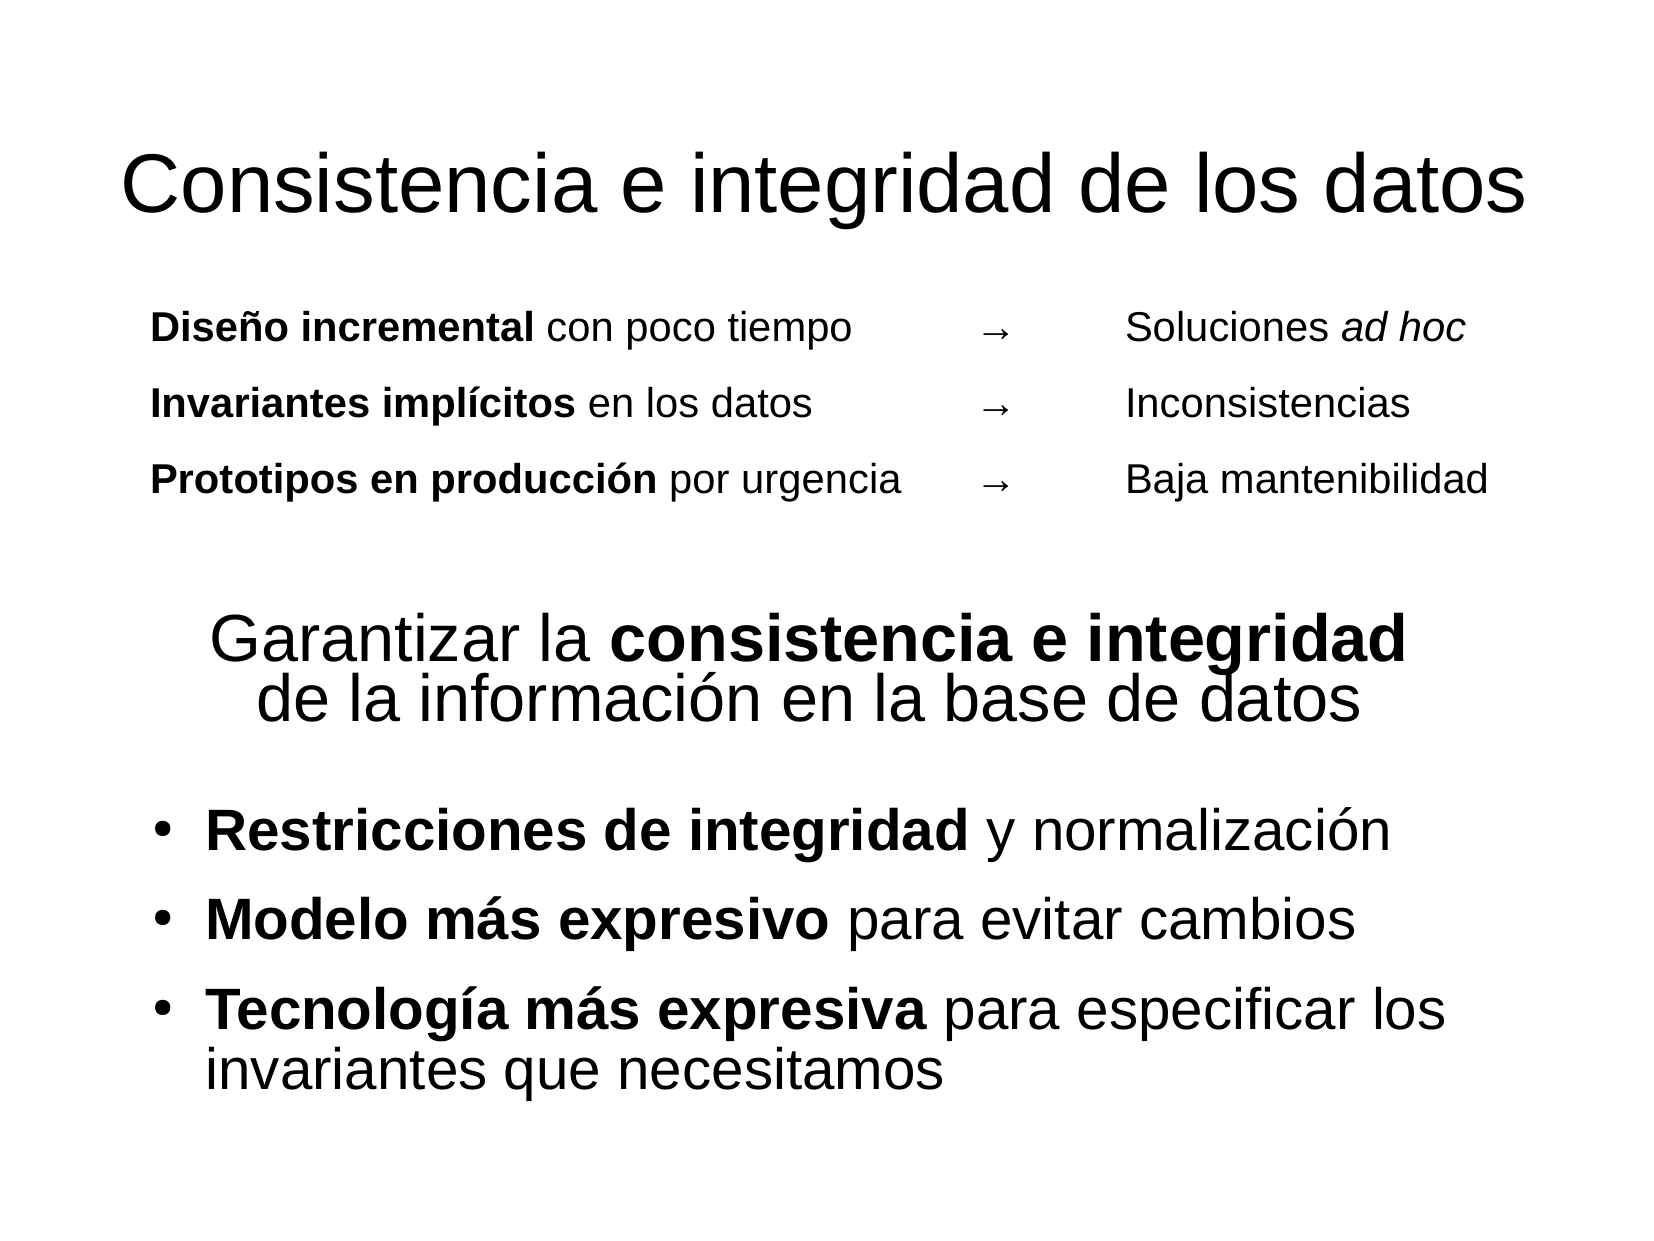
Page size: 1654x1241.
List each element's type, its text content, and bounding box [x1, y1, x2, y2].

list Diseño incremental con poco tiempo → Soluciones ad hoc Invariantes implícitos en los datos → Inconsistencias Prototipos en producción por urgencia → Baja mantenibilidad [150, 303, 1501, 586]
list Restricciones de integridad y normalización Modelo más expresivo para evitar cambios Tecnología más expresiva para especificar los invariantes que necesitamos [134, 802, 1485, 1126]
list Garantizar la consistencia e integridad de la información en la base de datos [134, 615, 1485, 752]
title Consistencia e integridad de los datos [80, 96, 1569, 304]
